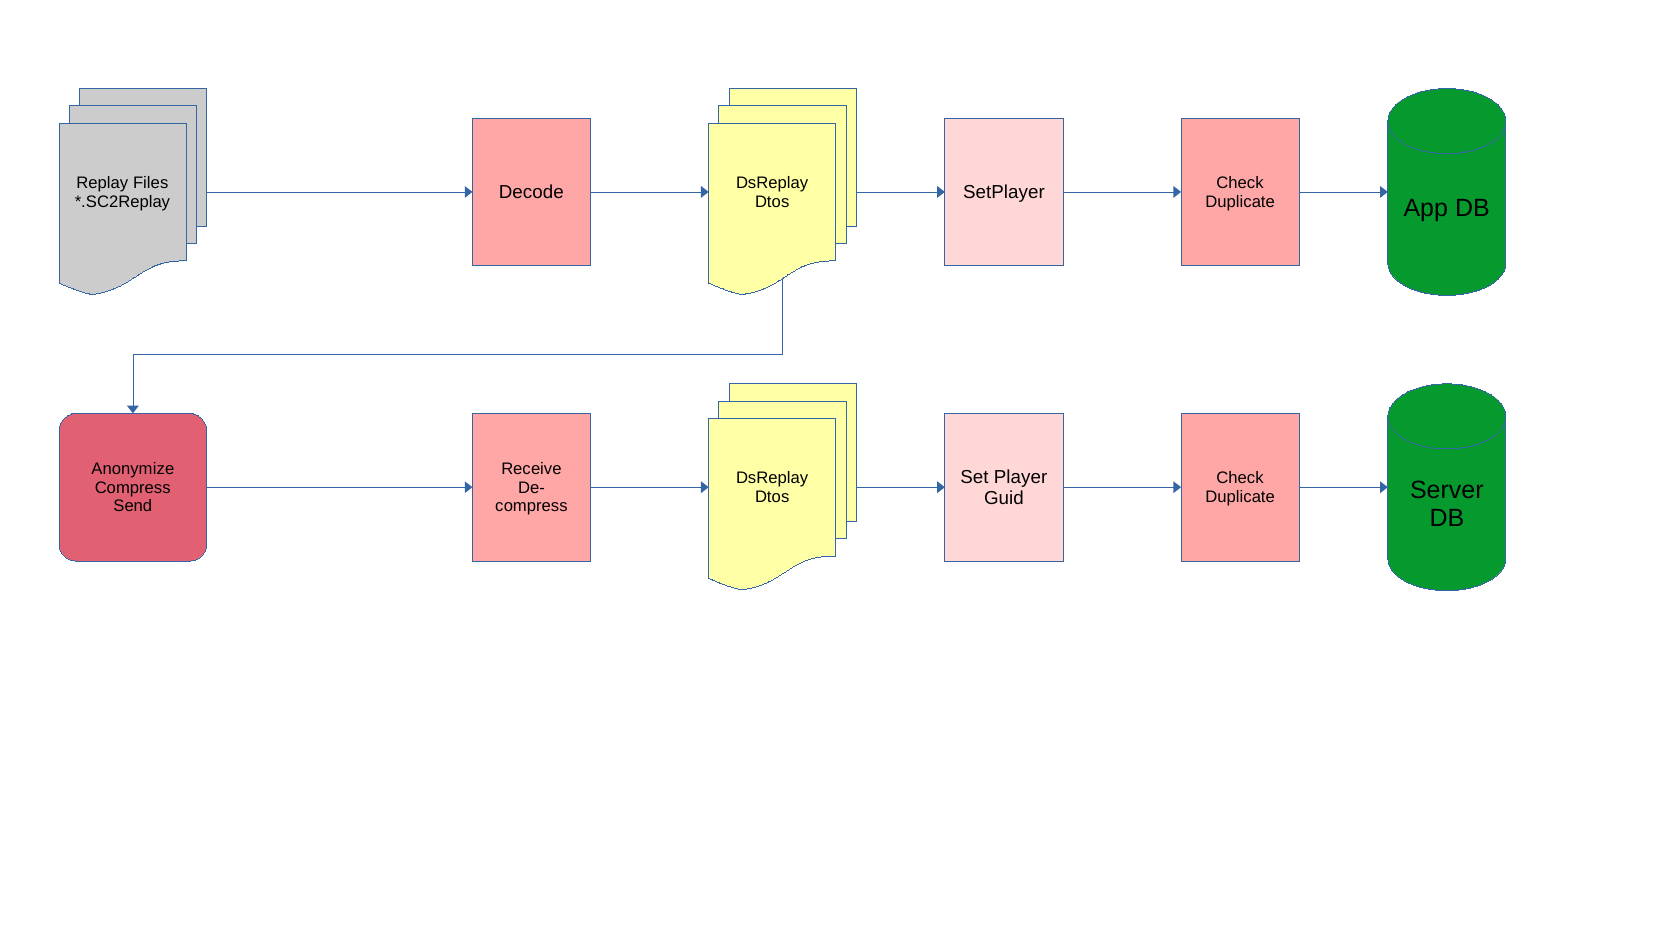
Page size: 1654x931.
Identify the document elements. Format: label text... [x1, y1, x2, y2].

text_box Check Duplicate [1181, 118, 1300, 266]
text_box Check Duplicate [1181, 413, 1300, 562]
text_box Server DB [1387, 383, 1506, 591]
text_box Receive De-compress [472, 413, 591, 562]
text_box App DB [1387, 88, 1506, 296]
text_box Decode [472, 118, 591, 266]
text_box DsReplay Dtos [708, 88, 857, 295]
text_box Anonymize Compress Send [59, 413, 207, 562]
text_box DsReplay Dtos [708, 383, 857, 590]
text_box SetPlayer [944, 118, 1064, 266]
text_box Replay Files *.SC2Replay [59, 88, 207, 295]
text_box Set Player Guid [944, 413, 1064, 562]
